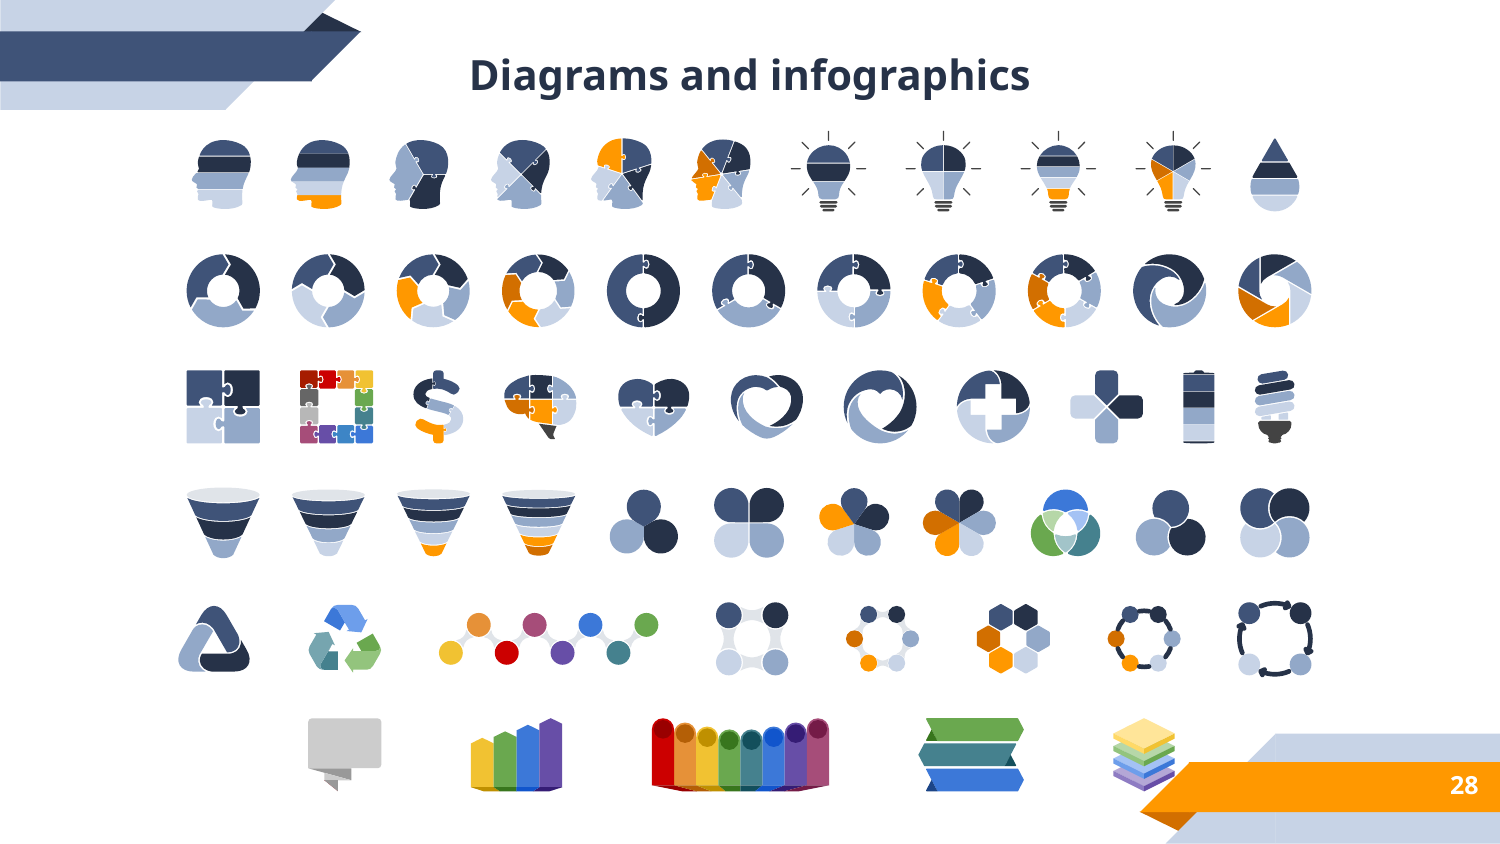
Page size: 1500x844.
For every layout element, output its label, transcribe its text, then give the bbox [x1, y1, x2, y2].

text_box [324, 604, 368, 633]
text_box [290, 140, 350, 209]
text_box [609, 489, 678, 554]
text_box [1121, 654, 1139, 672]
text_box [1077, 188, 1086, 196]
text_box [606, 254, 680, 328]
text_box [922, 489, 996, 557]
text_box [413, 370, 464, 444]
text_box [730, 375, 803, 439]
text_box [1031, 188, 1039, 196]
text_box [470, 718, 563, 792]
text_box [1149, 605, 1167, 624]
text_box [1036, 145, 1080, 200]
text_box [1014, 604, 1050, 674]
text_box [1150, 145, 1196, 200]
text_box [918, 743, 1017, 767]
text_box [491, 139, 550, 209]
text_box [1027, 254, 1101, 328]
text_box [962, 141, 971, 150]
text_box [1031, 141, 1039, 150]
text_box [186, 370, 260, 444]
text_box [396, 489, 471, 557]
text_box [438, 612, 659, 665]
text_box [712, 254, 786, 328]
text_box [308, 718, 382, 792]
text_box [801, 188, 810, 196]
text_box [1238, 653, 1261, 676]
text_box [591, 138, 652, 209]
text_box [956, 370, 1030, 444]
text_box [1289, 653, 1312, 676]
text_box [186, 487, 260, 559]
text_box [1121, 605, 1139, 624]
text_box [714, 487, 784, 558]
text_box [922, 254, 996, 328]
text_box [1164, 201, 1183, 212]
text_box [843, 370, 917, 444]
text_box [1030, 489, 1101, 557]
text_box [1133, 254, 1207, 328]
text_box [291, 489, 365, 557]
text_box [1070, 370, 1143, 444]
text_box [1238, 602, 1261, 625]
text_box [845, 605, 920, 672]
text_box [1238, 254, 1312, 328]
text_box [934, 201, 953, 212]
text_box [715, 602, 789, 676]
text_box [916, 188, 924, 196]
text_box [1254, 370, 1295, 444]
text_box [691, 139, 751, 209]
title Diagrams and infographics [140, 40, 1360, 106]
slide_number <número> [1249, 760, 1494, 813]
text_box [1252, 138, 1298, 178]
text_box [819, 201, 838, 212]
text_box [618, 378, 690, 437]
text_box [1146, 188, 1154, 196]
text_box [308, 631, 338, 670]
text_box [926, 718, 1024, 742]
text_box [1077, 141, 1086, 150]
text_box [1183, 370, 1215, 444]
text_box [1163, 630, 1181, 648]
text_box [819, 488, 890, 556]
text_box [300, 370, 374, 444]
text_box [344, 633, 382, 673]
text_box [1113, 718, 1175, 792]
text_box [186, 254, 260, 328]
text_box [848, 188, 856, 196]
text_box [291, 254, 365, 328]
text_box [178, 605, 250, 672]
text_box [1146, 141, 1154, 150]
text_box [921, 145, 966, 200]
text_box [502, 254, 575, 328]
text_box [191, 140, 251, 209]
text_box [1250, 179, 1300, 212]
text_box [651, 718, 830, 792]
text_box [817, 254, 891, 328]
text_box [396, 254, 470, 328]
text_box [1107, 630, 1125, 648]
text_box [1135, 490, 1206, 556]
text_box [1192, 141, 1201, 150]
text_box [976, 604, 1013, 674]
text_box [916, 141, 924, 150]
text_box [504, 374, 577, 440]
text_box [848, 141, 856, 150]
text_box [1289, 602, 1312, 625]
text_box [801, 141, 809, 150]
text_box [502, 489, 576, 556]
text_box [963, 188, 971, 196]
text_box [1049, 201, 1068, 212]
text_box [1192, 188, 1201, 196]
text_box [389, 140, 449, 209]
text_box [1240, 488, 1310, 558]
text_box [806, 145, 851, 200]
text_box [1149, 654, 1167, 672]
text_box [926, 768, 1024, 792]
